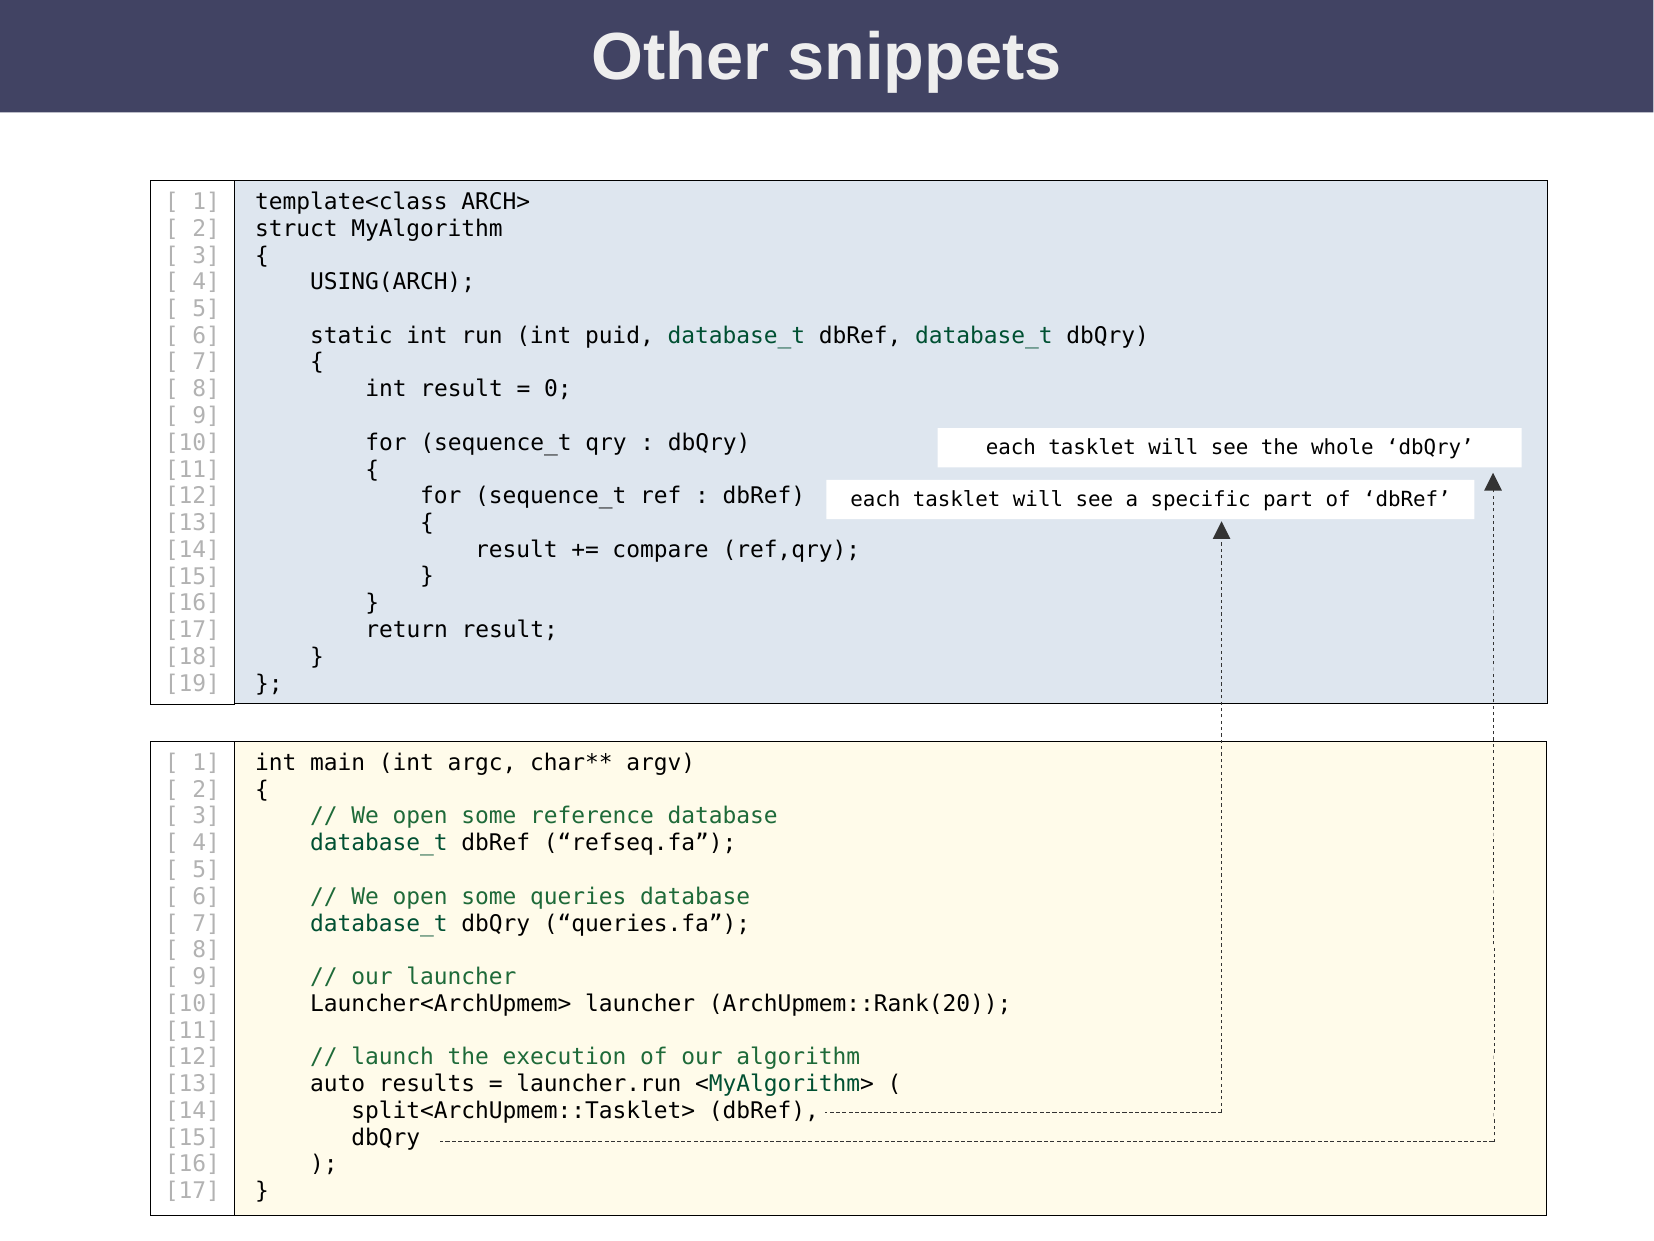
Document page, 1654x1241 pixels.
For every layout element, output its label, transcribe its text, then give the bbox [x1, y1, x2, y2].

text_box int main (int argc, char** argv) { // We open some reference database database_t dbRef (“refseq.fa”); // We open some queries database database_t dbQry (“queries.fa”); // our launcher Launcher<ArchUpmem> launcher (ArchUpmem::Rank(20)); // launch the execution of our algorithm auto results = launcher.run <MyAlgorithm> ( split<ArchUpmem::Tasklet> (dbRef), dbQry ); } [235, 741, 1547, 1216]
text_box each tasklet will see the whole ‘dbQry’ [937, 428, 1522, 468]
text_box Other snippets [0, 0, 1654, 113]
text_box each tasklet will see a specific part of ‘dbRef’ [826, 479, 1475, 520]
text_box [ 1] [ 2] [ 3] [ 4] [ 5] [ 6] [ 7] [ 8] [ 9] [10] [11] [12] [13] [14] [15] [16] [17] [18] [19] [150, 180, 235, 705]
text_box template<class ARCH> struct MyAlgorithm { USING(ARCH); static int run (int puid, database_t dbRef, database_t dbQry) { int result = 0; for (sequence_t qry : dbQry) { for (sequence_t ref : dbRef) { result += compare (ref,qry); } } return result; } }; [235, 180, 1548, 704]
text_box [ 1] [ 2] [ 3] [ 4] [ 5] [ 6] [ 7] [ 8] [ 9] [10] [11] [12] [13] [14] [15] [16] [17] [150, 741, 235, 1216]
